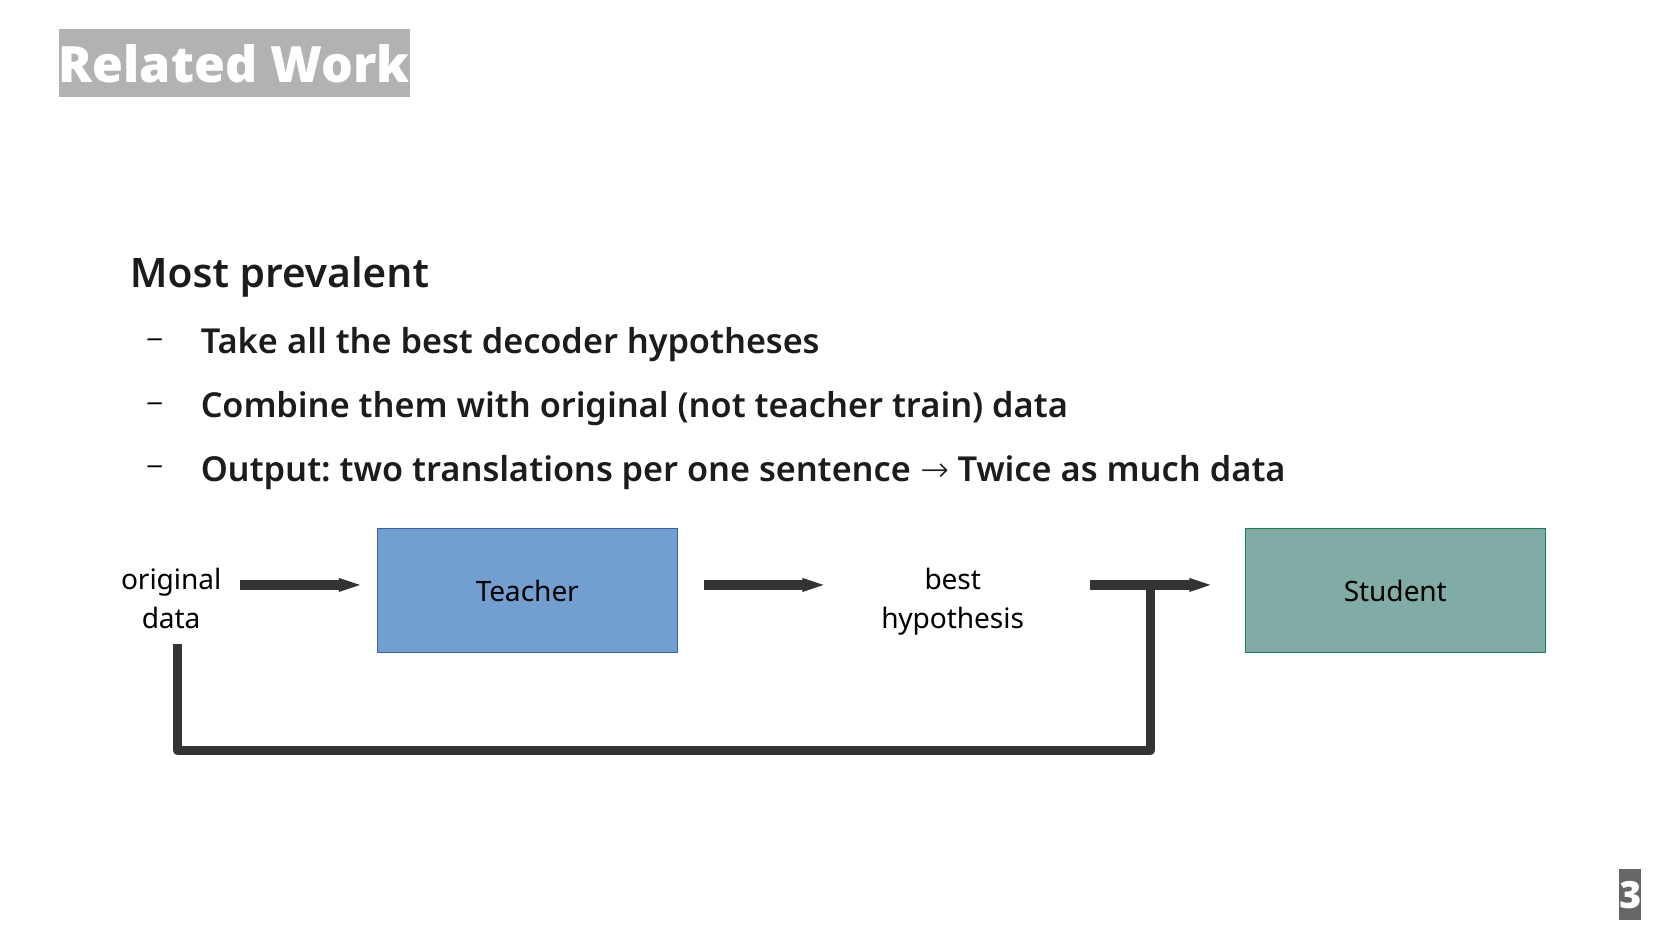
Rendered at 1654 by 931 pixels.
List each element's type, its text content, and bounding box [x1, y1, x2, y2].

text_box Student [1245, 528, 1546, 653]
text_box original data [106, 552, 249, 633]
text_box best hypothesis [866, 552, 1051, 633]
list Most prevalent Take all the best decoder hypotheses Combine them with original (not teacher train) data Output: two translations per one sentence → Twice as much data [59, 243, 1565, 820]
text_box Teacher [377, 528, 678, 653]
title Related Work [59, 0, 1595, 98]
